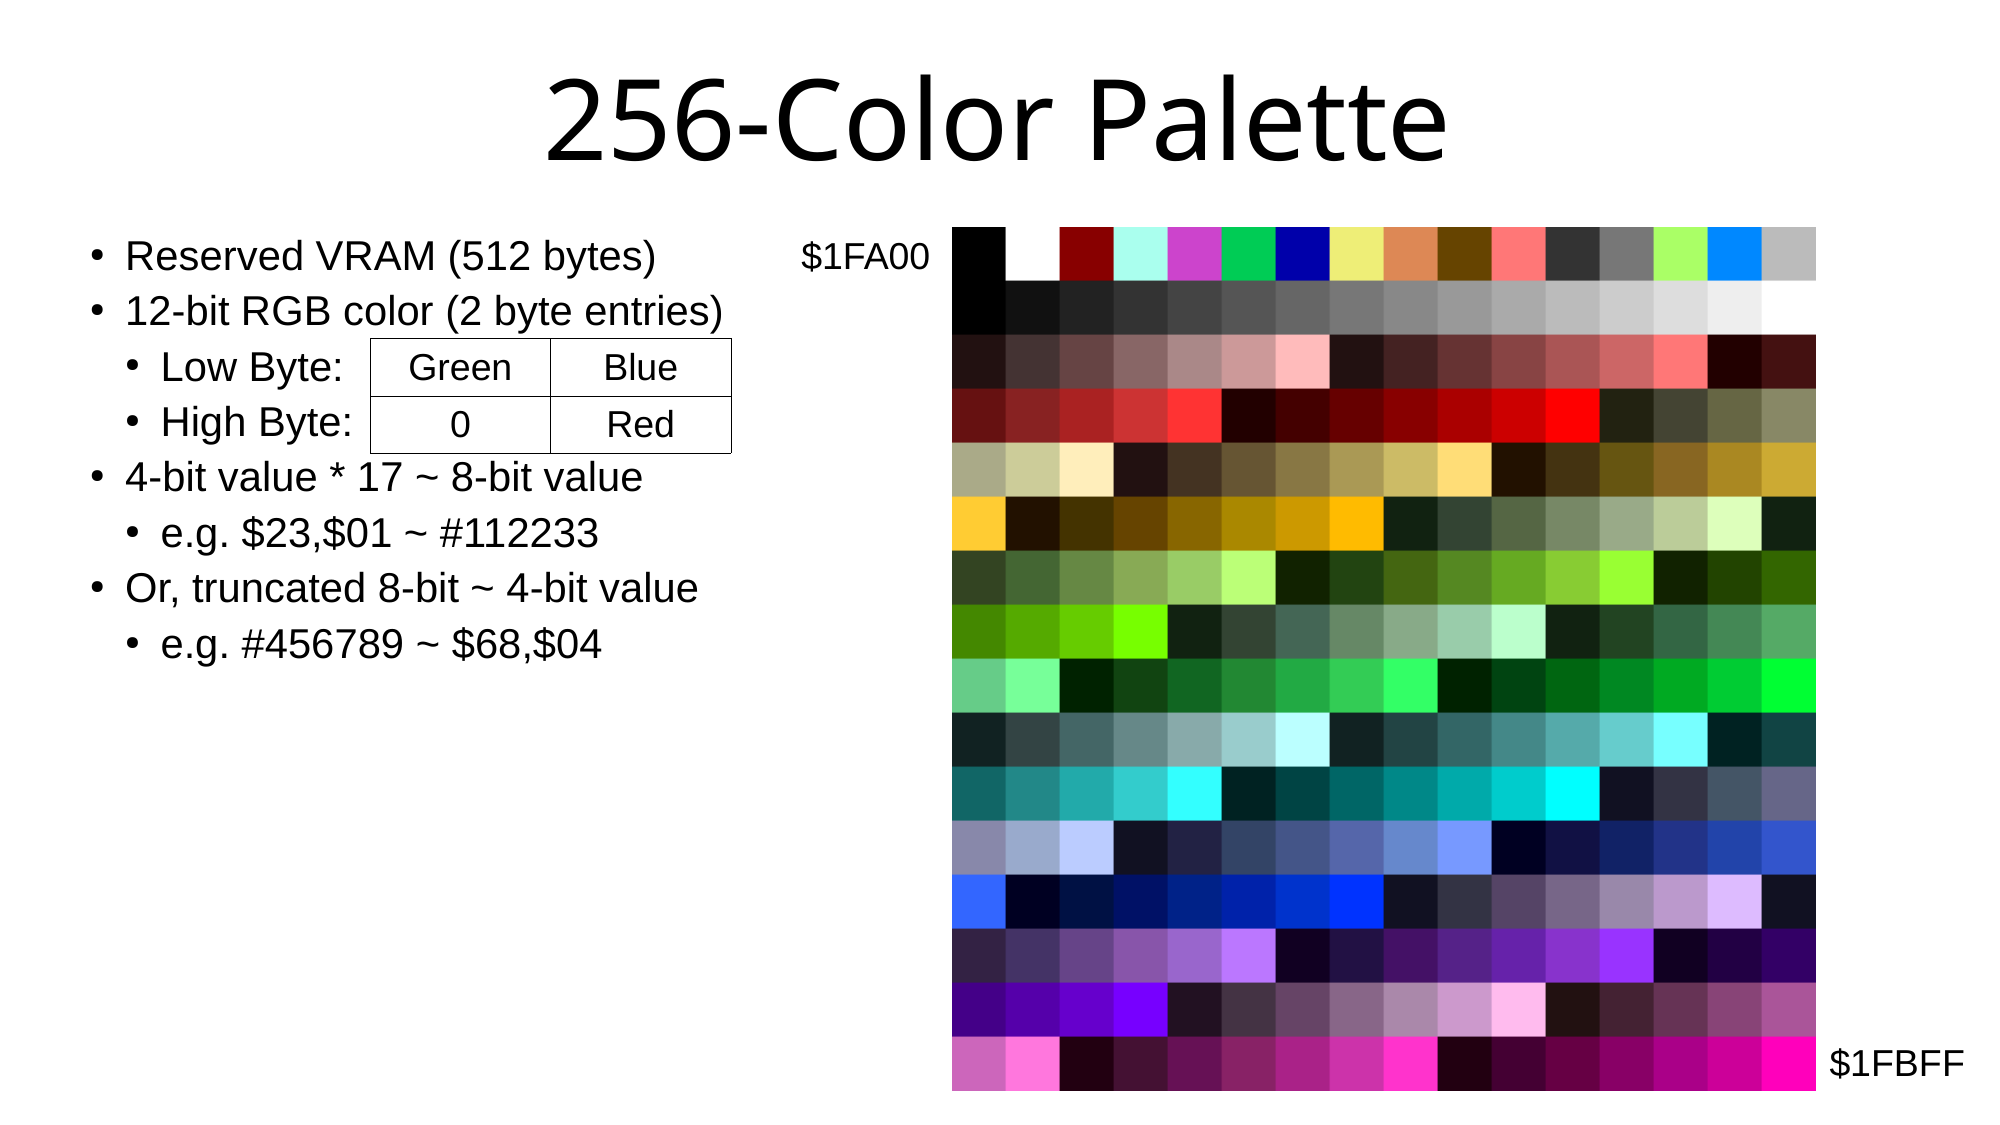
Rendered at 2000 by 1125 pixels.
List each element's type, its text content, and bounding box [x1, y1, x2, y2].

table_cell 0 [371, 397, 550, 453]
picture [952, 227, 1816, 1091]
table_header Blue [551, 339, 731, 396]
table_header Green [371, 339, 550, 396]
text_box Reserved VRAM (512 bytes) 12-bit RGB color (2 byte entries) Low Byte: High Byte: 4-bit value * 17 ~ 8-bit value e.g. $23,$01 ~ #112233 Or, truncated 8-bit ~ 4-bit value e.g. #456789 ~ $68,$04 [75, 224, 751, 675]
text_box $1FBFF [1814, 1035, 1981, 1092]
text_box $1FA00 [786, 228, 946, 286]
table_cell Red [551, 397, 731, 453]
title 256-Color Palette [135, 45, 1861, 203]
